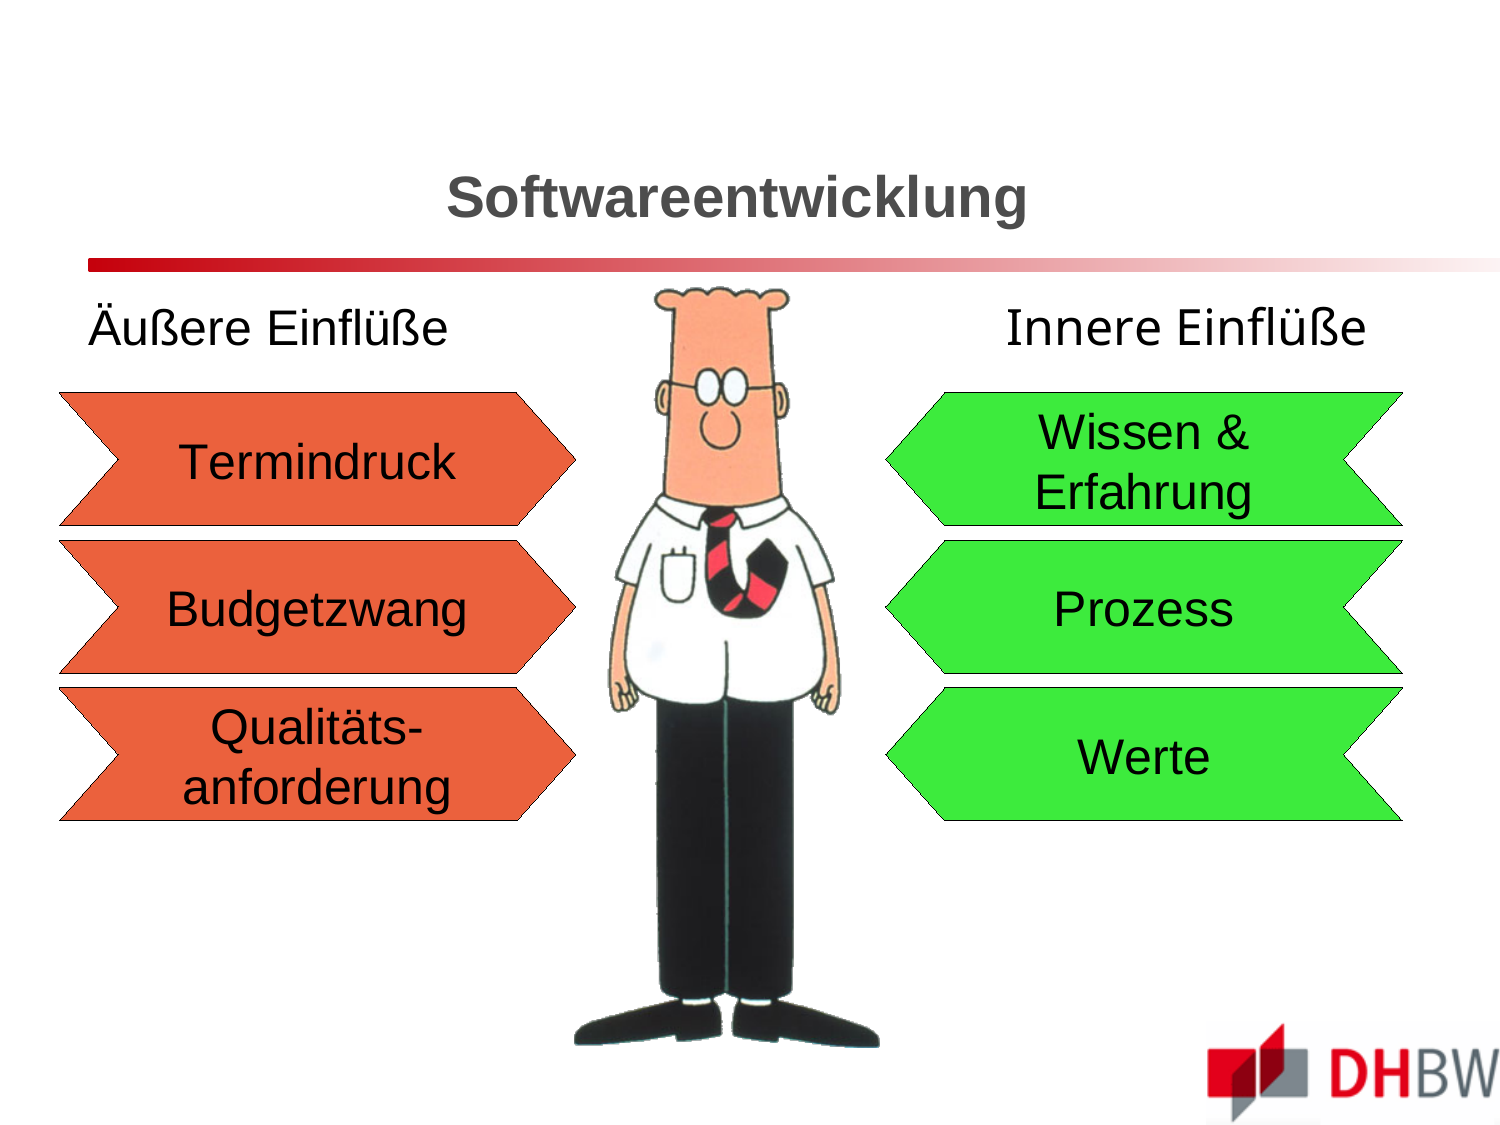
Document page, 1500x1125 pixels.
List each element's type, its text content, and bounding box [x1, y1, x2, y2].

text_box Wissen & Erfahrung [885, 392, 1403, 526]
text_box Innere Einflüße [991, 288, 1405, 364]
text_box Prozess [885, 540, 1403, 674]
text_box Budgetzwang [59, 540, 576, 674]
picture [472, 259, 971, 1048]
text_box Qualitäts- anforderung [59, 687, 576, 821]
text_box Äußere Einflüße [73, 288, 465, 364]
text_box Werte [885, 687, 1403, 821]
text_box Termindruck [59, 392, 576, 526]
picture [1206, 1021, 1500, 1125]
title Softwareentwicklung [99, 99, 1375, 288]
